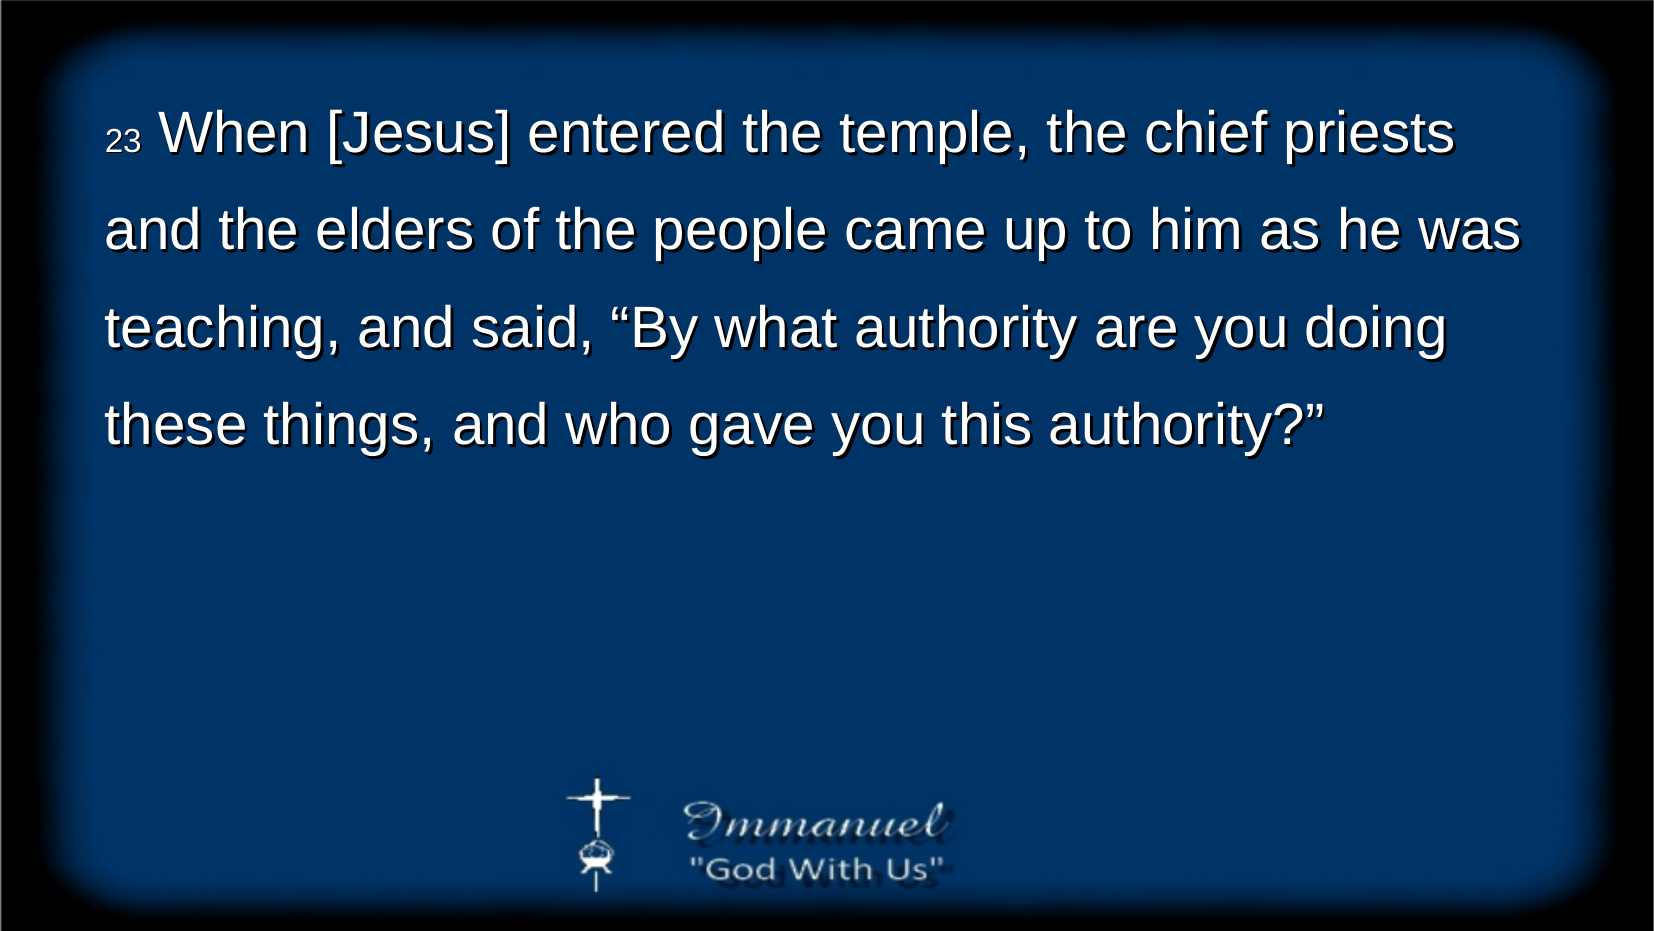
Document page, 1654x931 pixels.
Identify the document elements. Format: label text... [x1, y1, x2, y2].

text_box 23 When [Jesus] entered the temple, the chief priests and the elders of the people came up to him as he was teaching, and said, “By what authority are you doing these things, and who gave you this authority?” [90, 60, 1576, 432]
picture [0, 0, 1654, 931]
